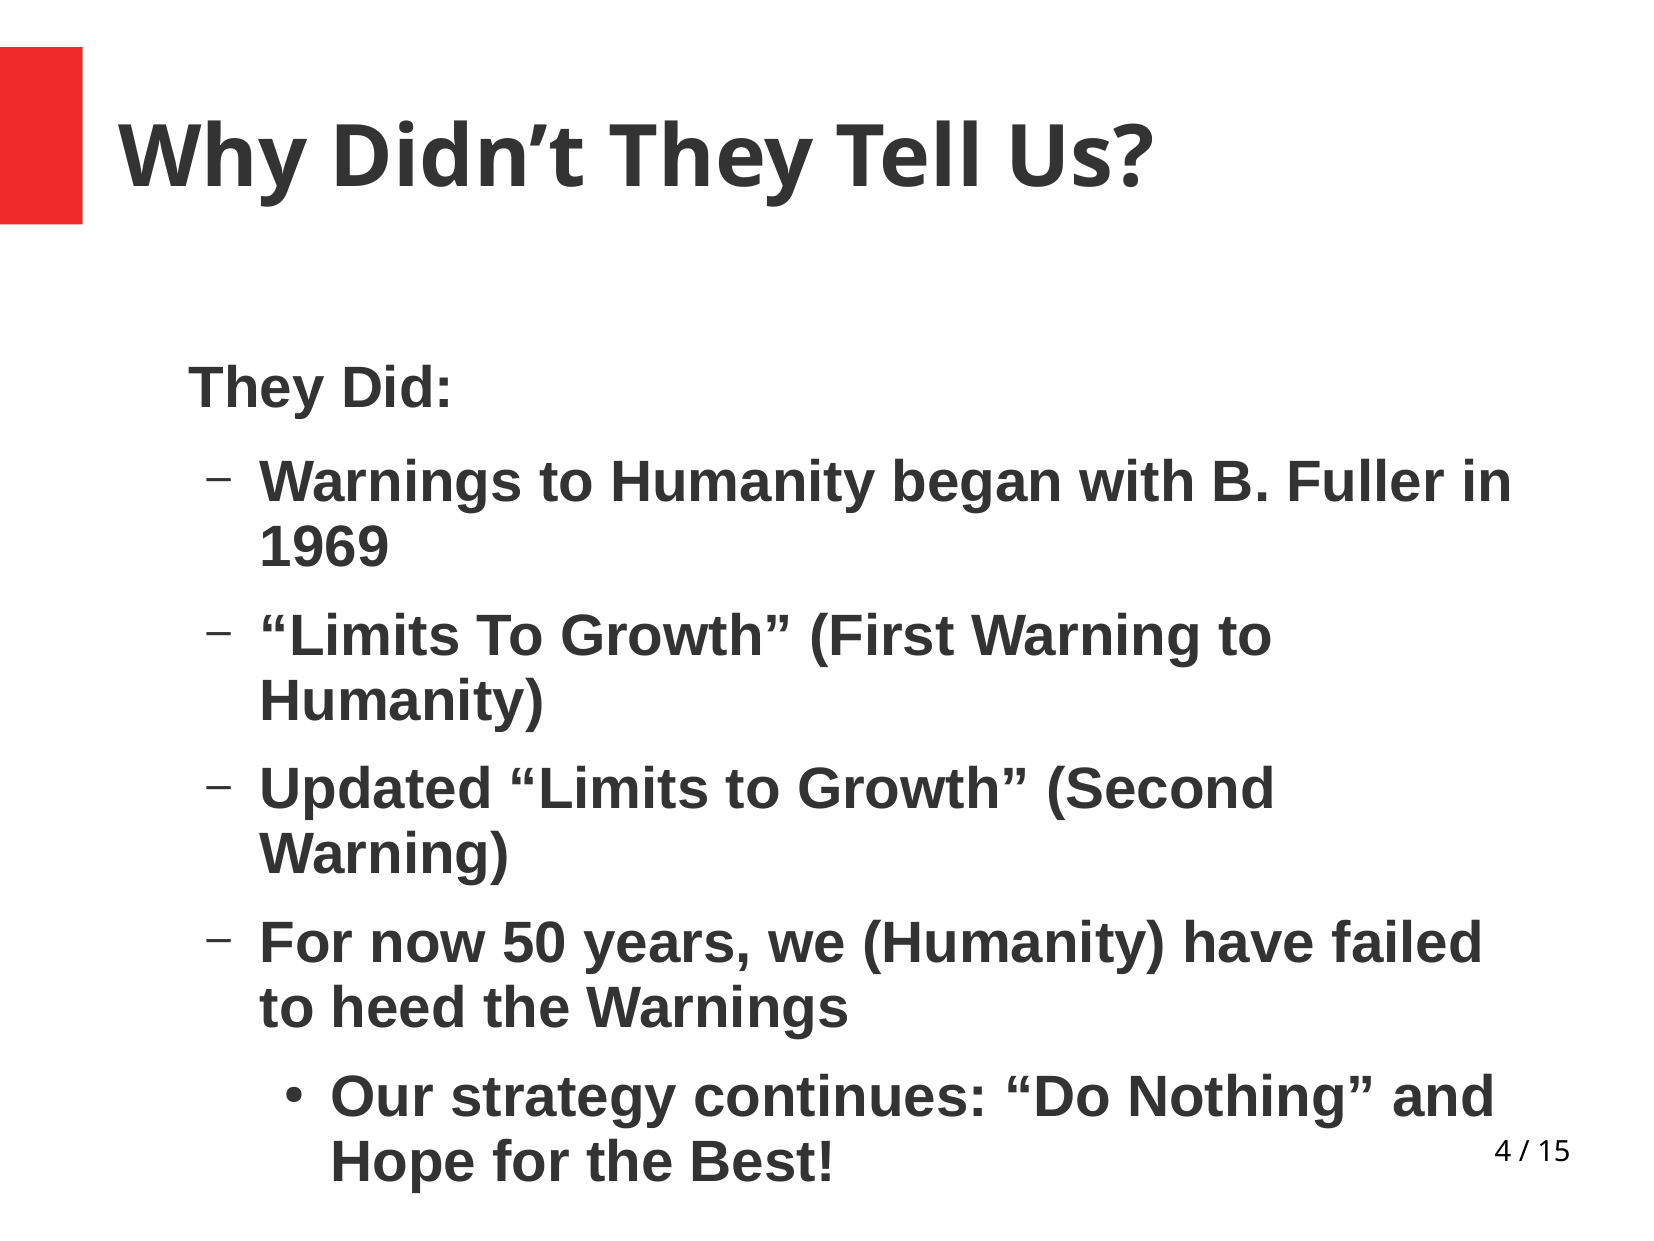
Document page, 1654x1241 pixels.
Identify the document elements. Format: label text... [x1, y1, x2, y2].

list They Did: Warnings to Humanity began with B. Fuller in 1969 “Limits To Growth” (First Warning to Humanity) Updated “Limits to Growth” (Second Warning) For now 50 years, we (Humanity) have failed to heed the Warnings Our strategy continues: “Do Nothing” and Hope for the Best! [118, 354, 1536, 1074]
title Why Didn’t They Tell Us? [118, 49, 1571, 257]
